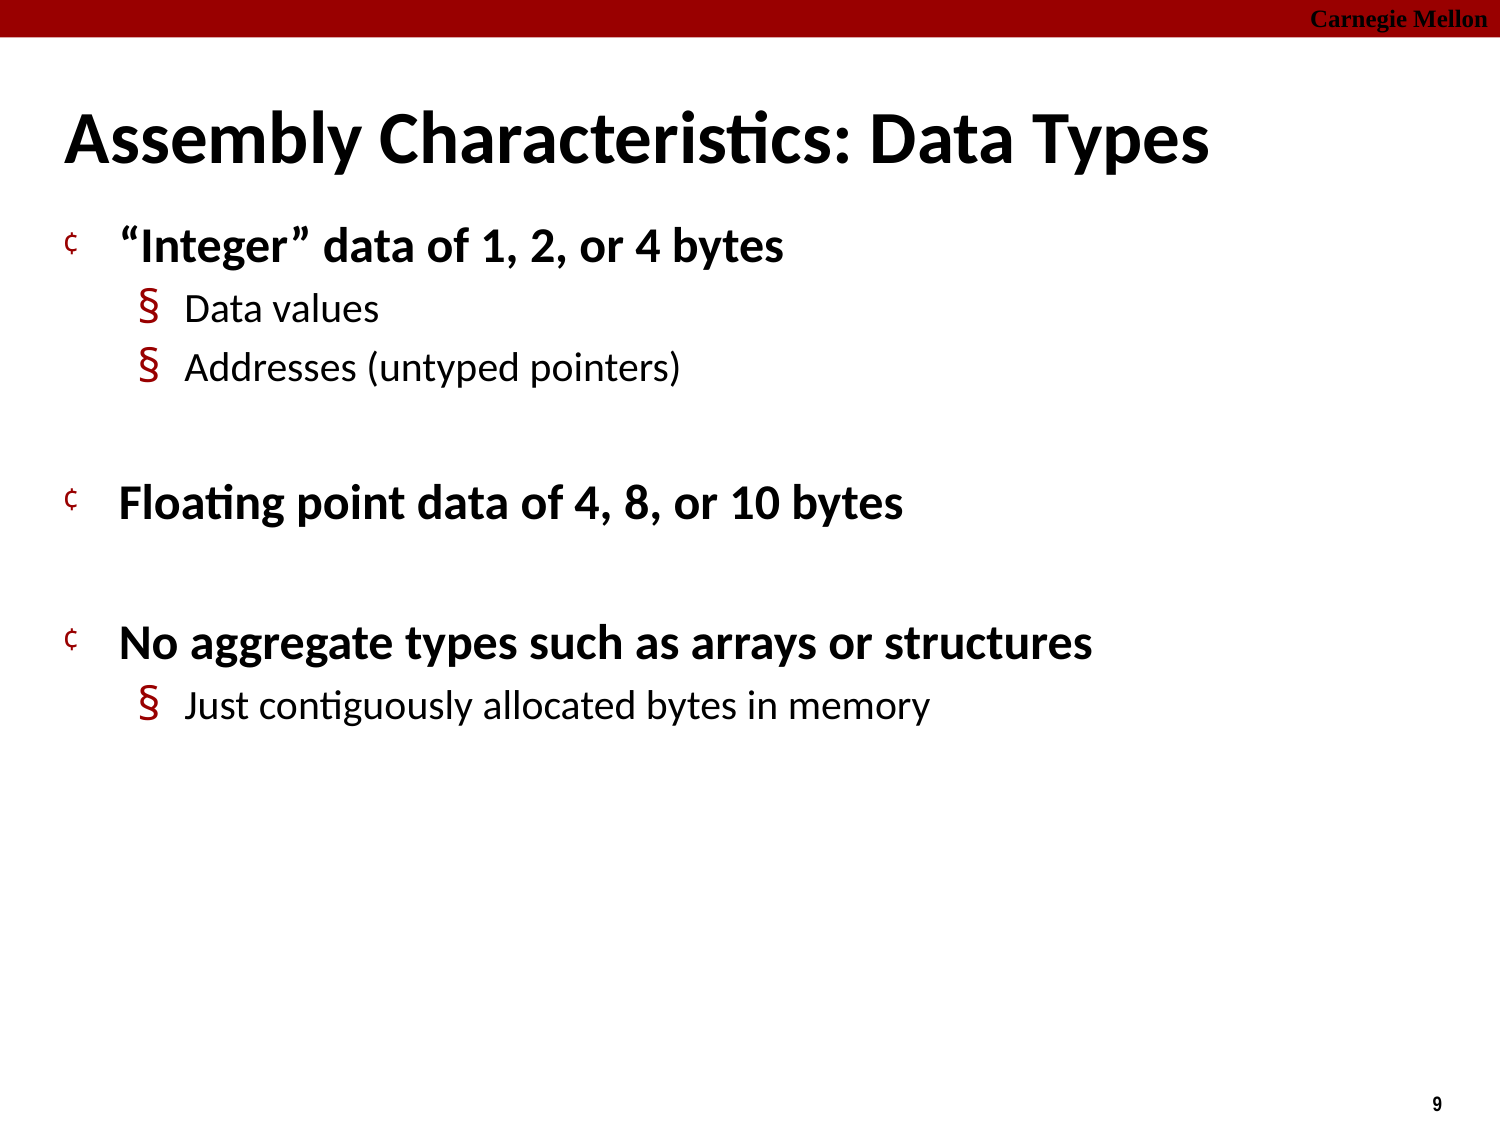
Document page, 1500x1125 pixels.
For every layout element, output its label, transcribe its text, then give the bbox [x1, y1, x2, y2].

title Assembly Characteristics: Data Types [50, 80, 1425, 175]
list “Integer” data of 1, 2, or 4 bytes Data values Addresses (untyped pointers) Floating point data of 4, 8, or 10 bytes No aggregate types such as arrays or structures Just contiguously allocated bytes in memory [47, 205, 1450, 1113]
